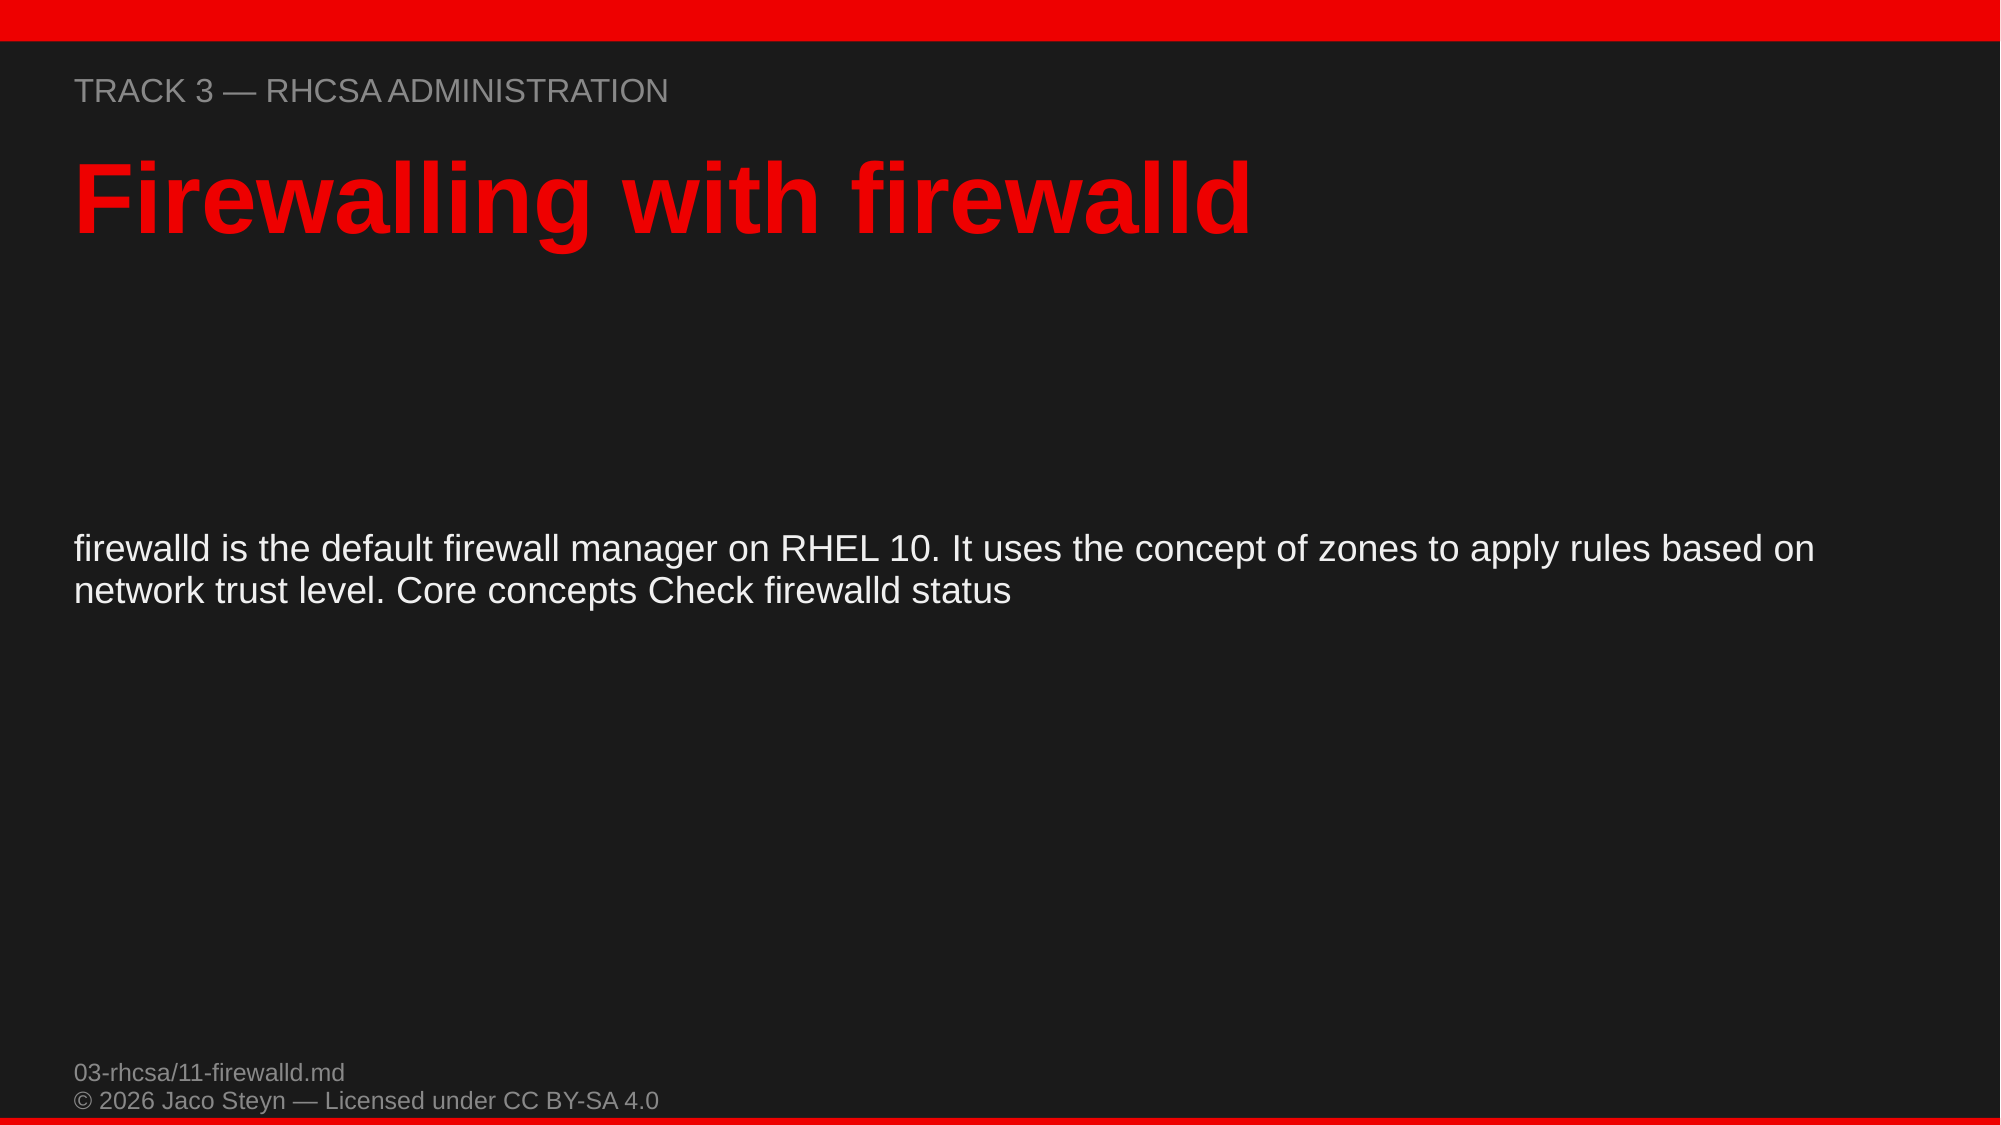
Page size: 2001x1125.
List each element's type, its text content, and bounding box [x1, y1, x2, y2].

text_box 03-rhcsa/11-firewalld.md © 2026 Jaco Steyn — Licensed under CC BY-SA 4.0 [59, 1051, 1942, 1111]
text_box Firewalling with firewalld [59, 135, 1942, 461]
text_box [0, 1117, 2001, 1125]
text_box [0, 0, 2001, 42]
text_box firewalld is the default firewall manager on RHEL 10. It uses the concept of zones to apply rules based on network trust level. Core concepts Check firewalld status [59, 519, 1942, 727]
text_box TRACK 3 — RHCSA ADMINISTRATION [59, 64, 1942, 119]
